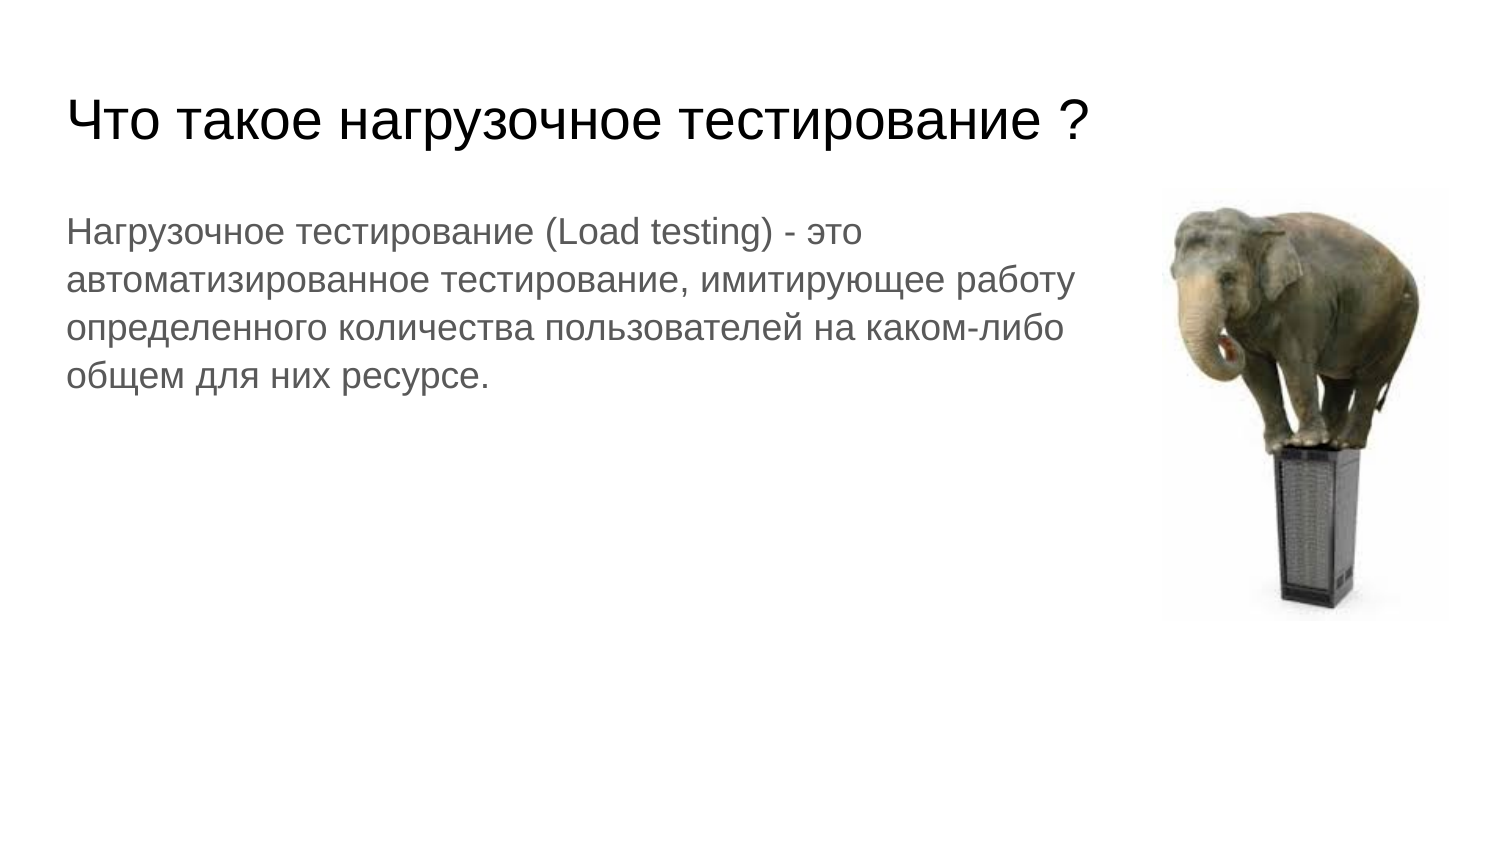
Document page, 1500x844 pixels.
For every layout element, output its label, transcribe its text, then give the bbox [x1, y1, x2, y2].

list Нагрузочное тестирование (Load testing) - это автоматизированное тестирование, имитирующее работу определенного количества пользователей на каком-либо общем для них ресурсе. [51, 189, 1141, 750]
picture [1162, 188, 1449, 621]
title Что такое нагрузочное тестирование ? [51, 72, 1449, 167]
